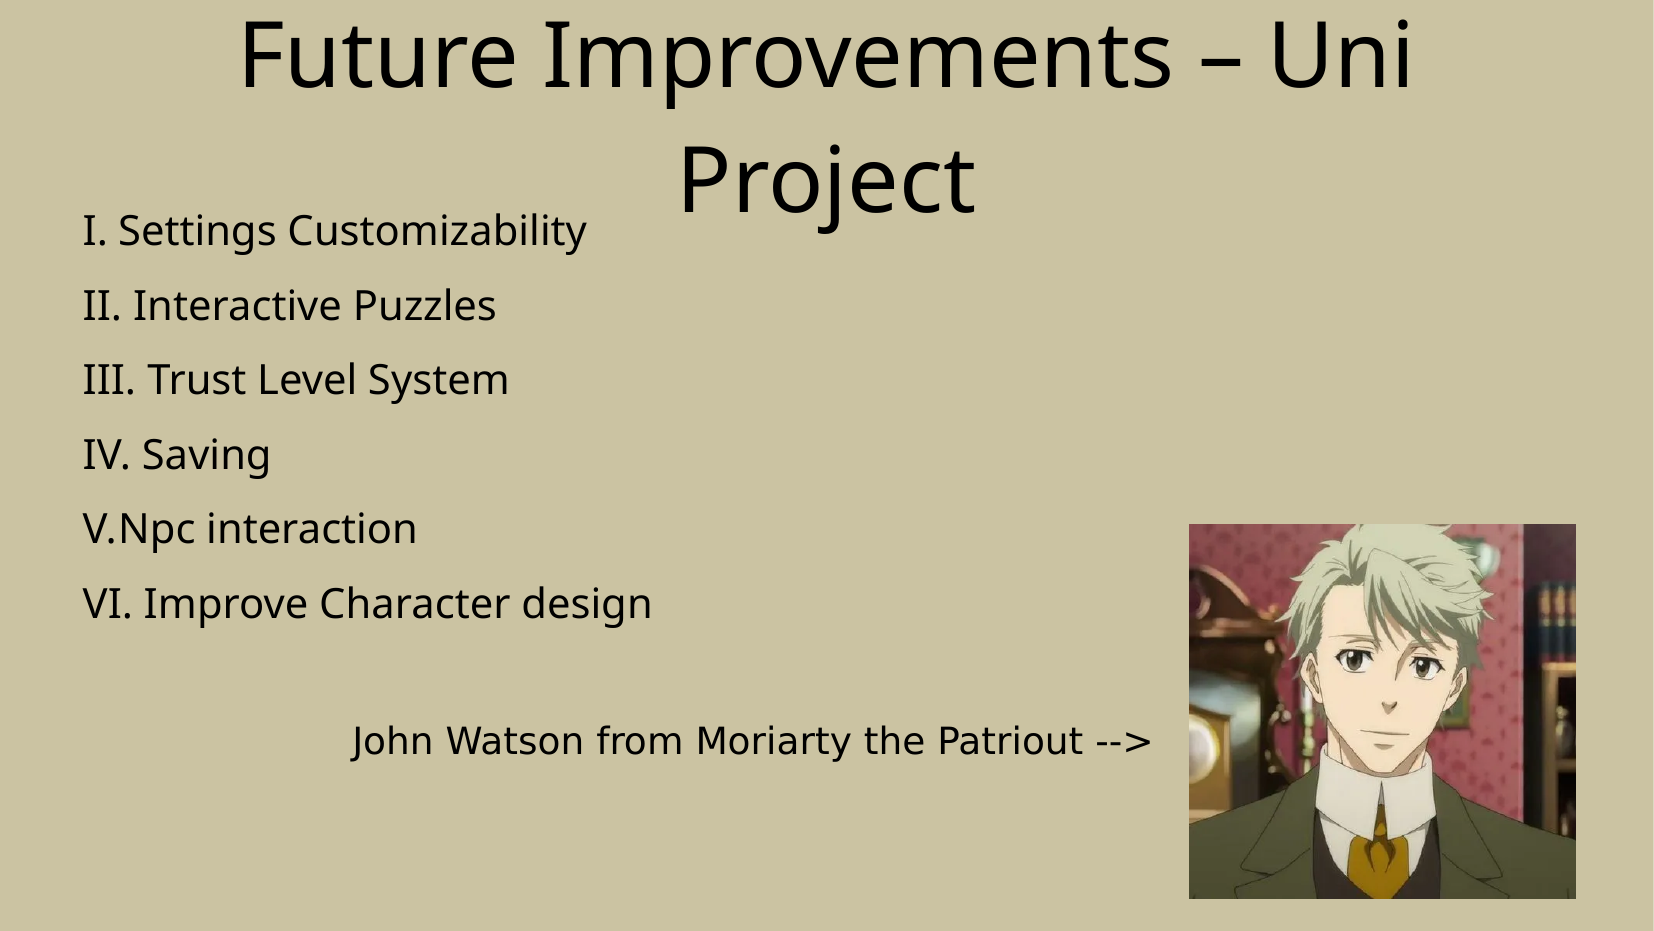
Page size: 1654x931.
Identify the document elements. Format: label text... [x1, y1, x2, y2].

subtitle Settings Customizability Interactive Puzzles Trust Level System Saving Npc interaction Improve Character design [82, 187, 1571, 863]
picture [0, 0, 1654, 931]
text_box John Watson from Moriarty the Patriout --> [337, 712, 1169, 771]
title Future Improvements – Uni Project [82, 36, 1571, 187]
